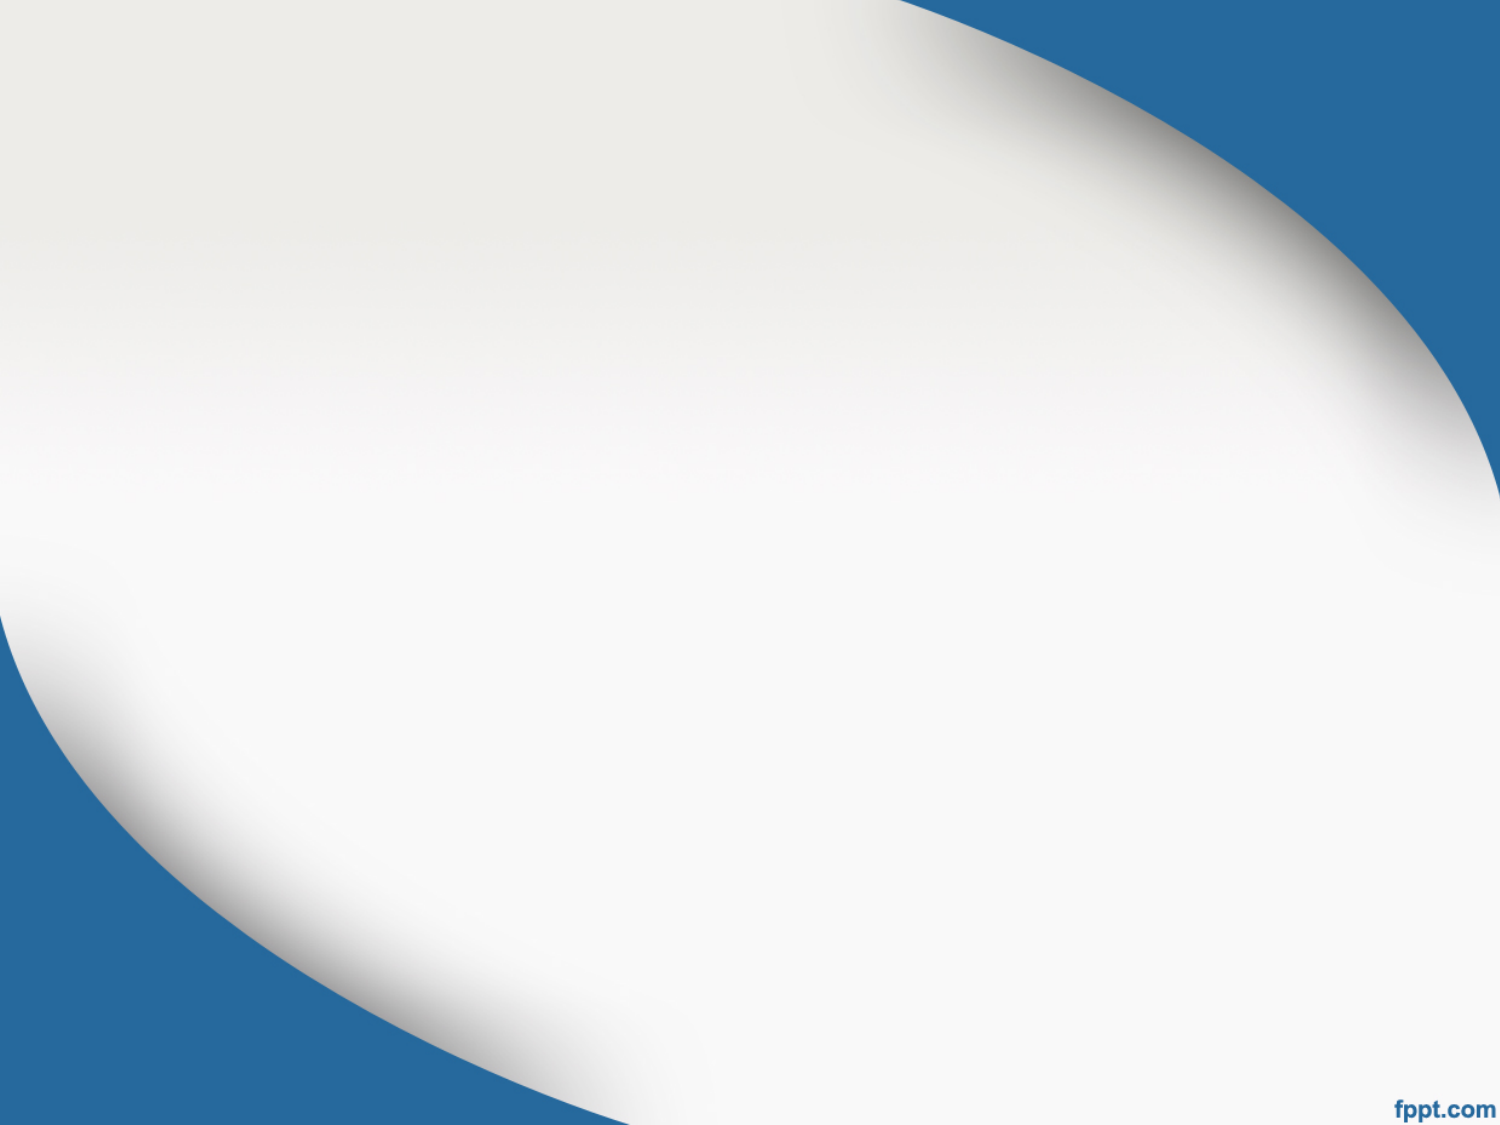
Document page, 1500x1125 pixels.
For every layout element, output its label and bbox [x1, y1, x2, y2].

title [75, 21, 1426, 257]
picture [0, 0, 1500, 1125]
